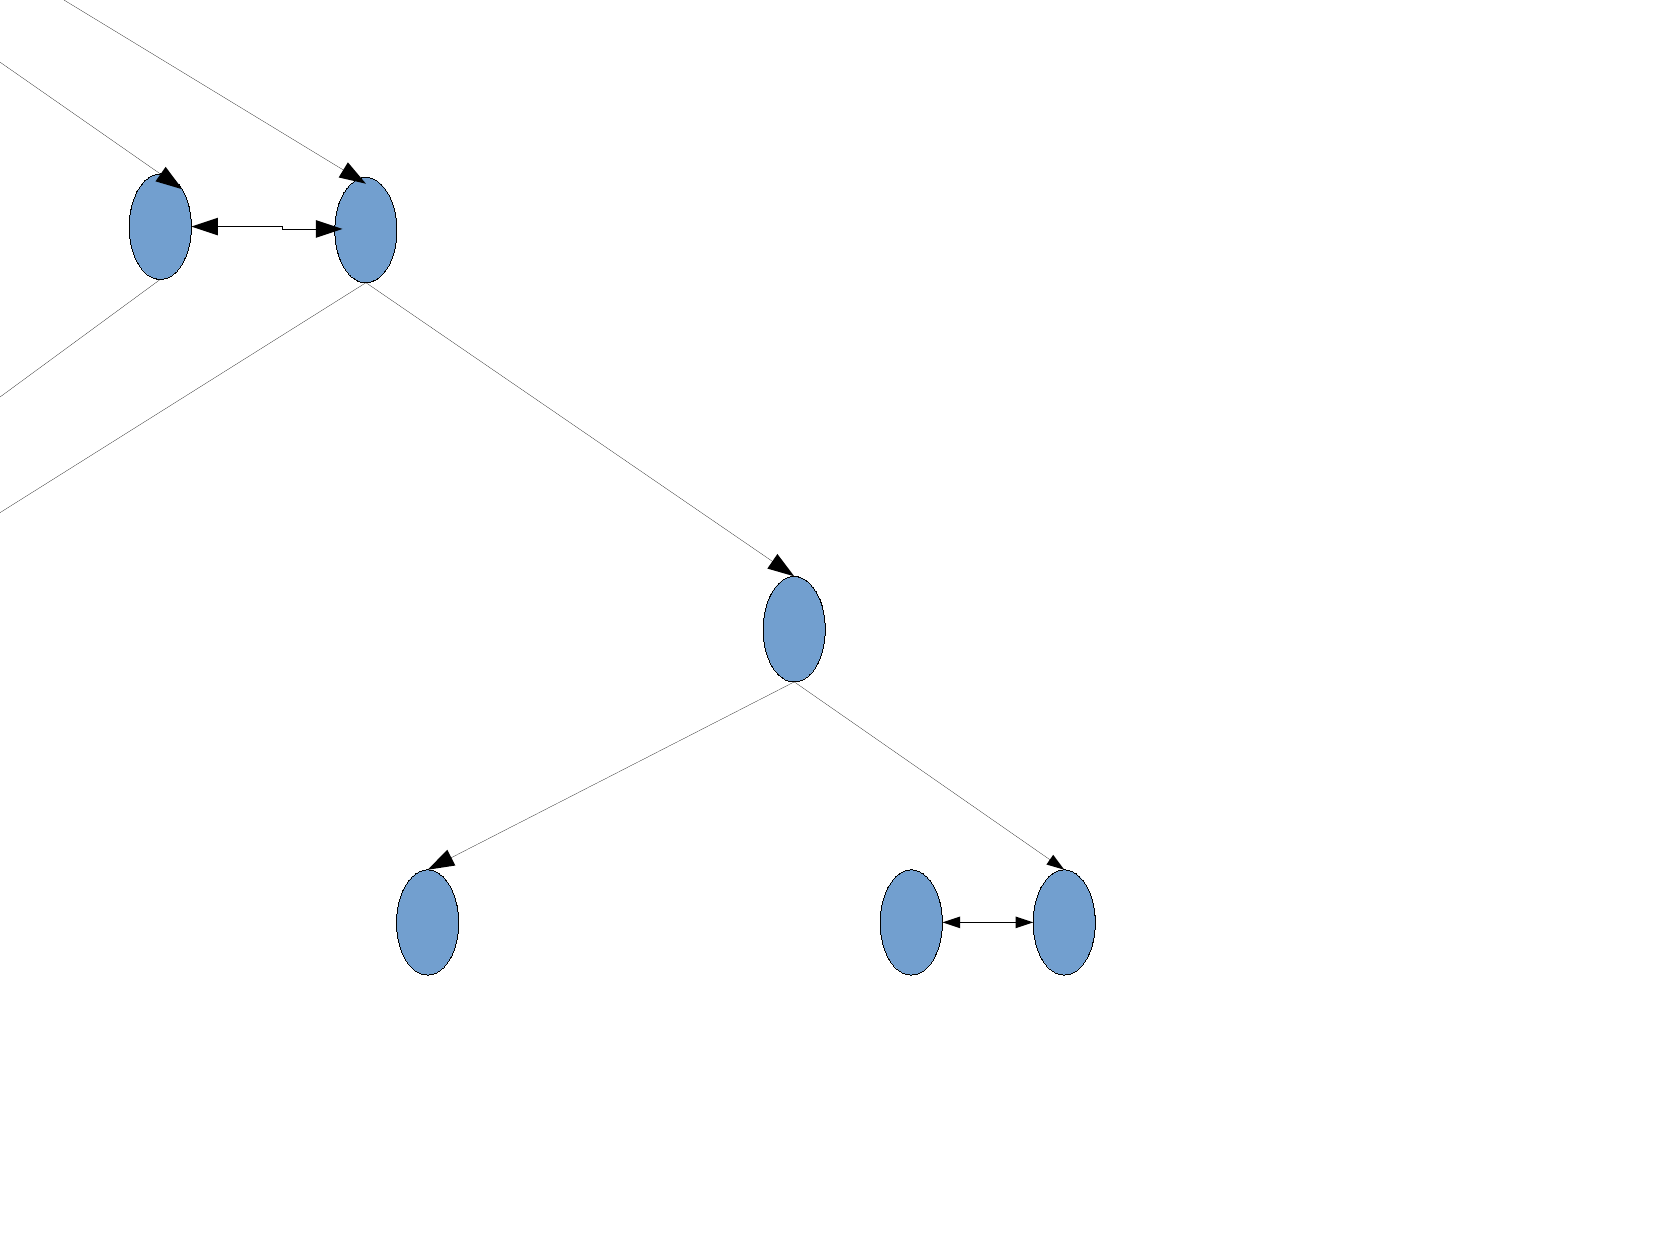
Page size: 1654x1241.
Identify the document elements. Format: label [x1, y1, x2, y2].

text_box [880, 869, 943, 976]
text_box [129, 174, 192, 280]
text_box [396, 869, 459, 976]
text_box [334, 177, 397, 283]
text_box [763, 576, 826, 682]
text_box [1033, 869, 1096, 976]
